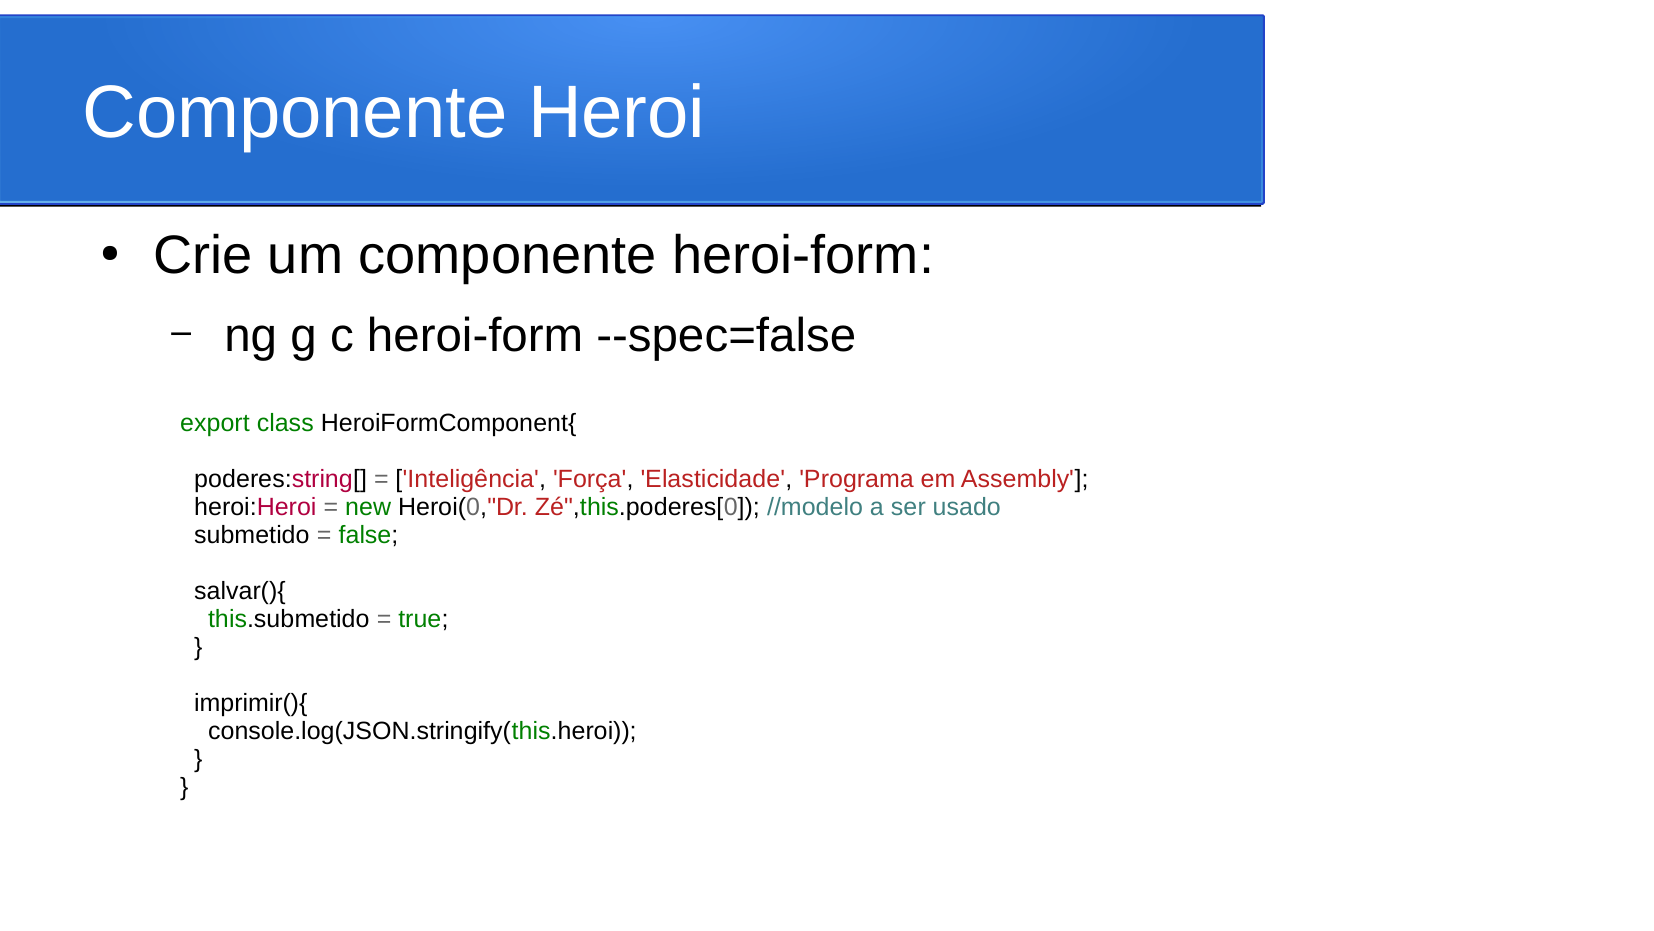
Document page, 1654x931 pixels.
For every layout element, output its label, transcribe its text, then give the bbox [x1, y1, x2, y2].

title Componente Heroi [82, 35, 1235, 189]
text_box export class HeroiFormComponent{ poderes:string[] = ['Inteligência', 'Força', 'Elasticidade', 'Programa em Assembly']; heroi:Heroi = new Heroi(0,"Dr. Zé",this.poderes[0]); //modelo a ser usado submetido = false; salvar(){ this.submetido = true; } imprimir(){ console.log(JSON.stringify(this.heroi)); } } [165, 401, 1418, 809]
list Crie um componente heroi-form: ng g c heroi-form --spec=false [82, 224, 1571, 764]
